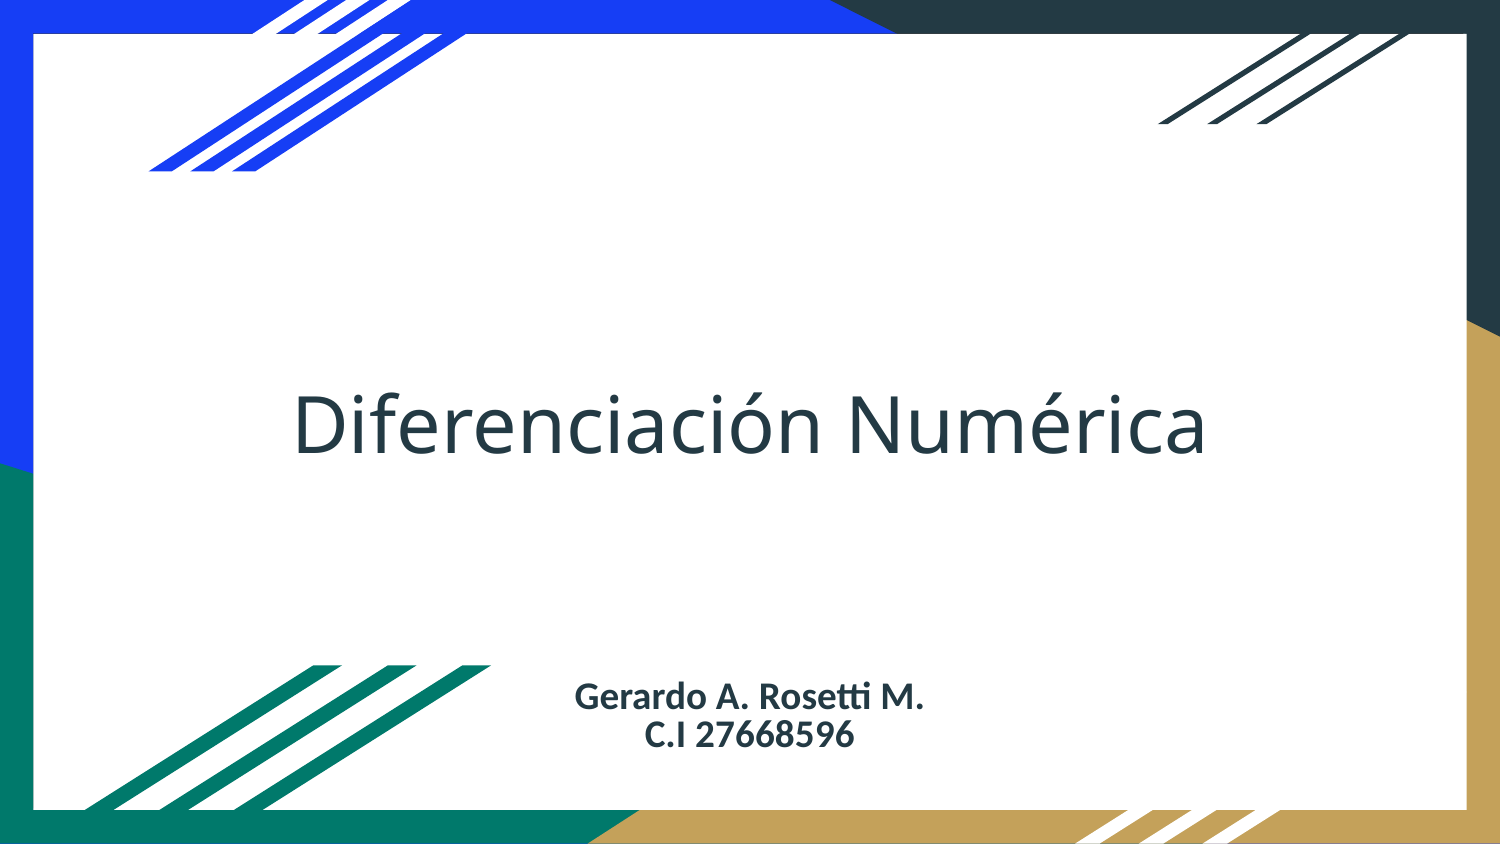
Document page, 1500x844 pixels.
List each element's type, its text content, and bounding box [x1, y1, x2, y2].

title Diferenciación Numérica [65, 303, 1435, 541]
subtitle Gerardo A. Rosetti M. C.I 27668596 [467, 664, 1033, 785]
